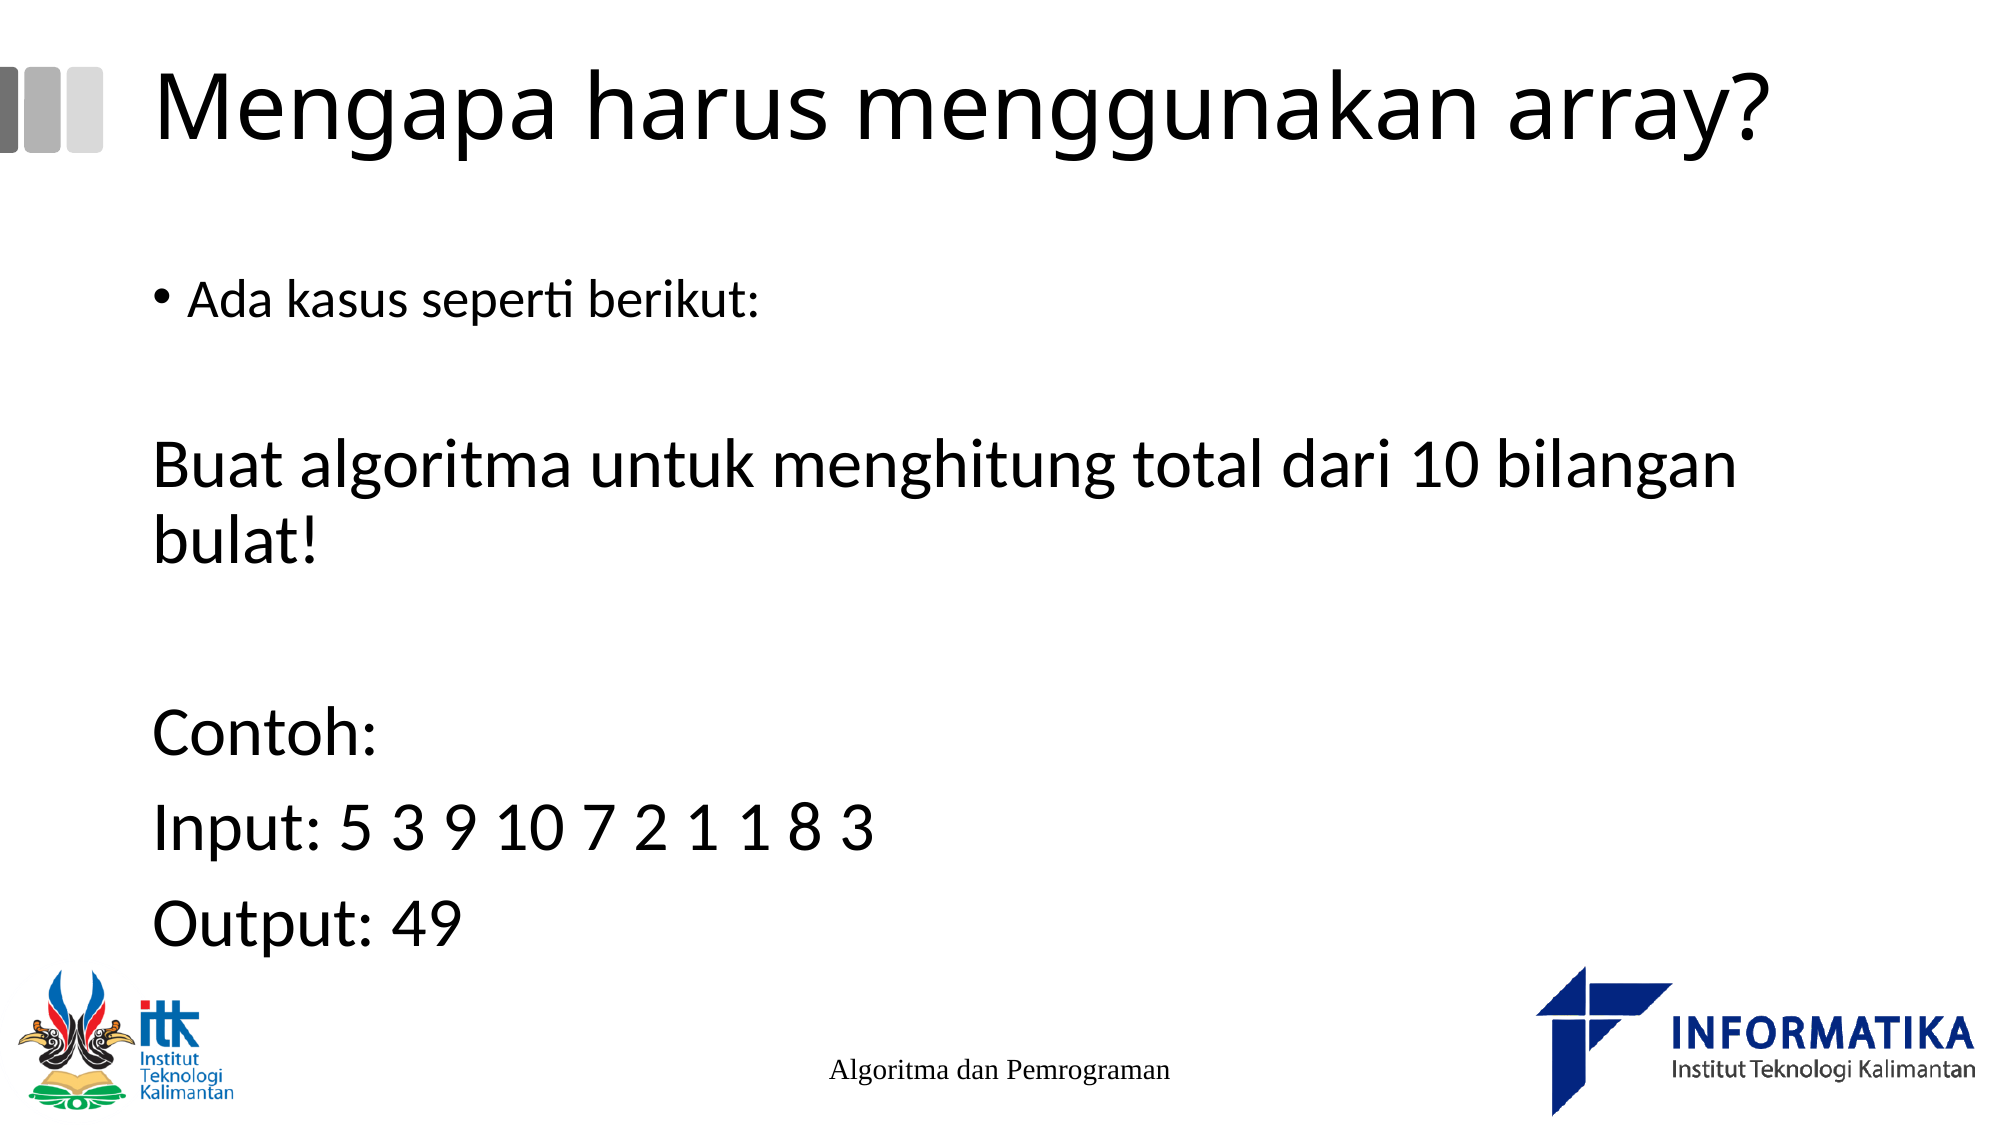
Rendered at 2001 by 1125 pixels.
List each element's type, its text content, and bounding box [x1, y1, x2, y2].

title Mengapa harus menggunakan array? [137, 1, 1863, 219]
list Ada kasus seperti berikut: Buat algoritma untuk menghitung total dari 10 bilangan bulat! Contoh: Input: 5 3 9 10 7 2 1 1 8 3 Output: 49 [137, 262, 1863, 977]
picture [1534, 965, 1976, 1118]
picture [0, 935, 252, 1125]
